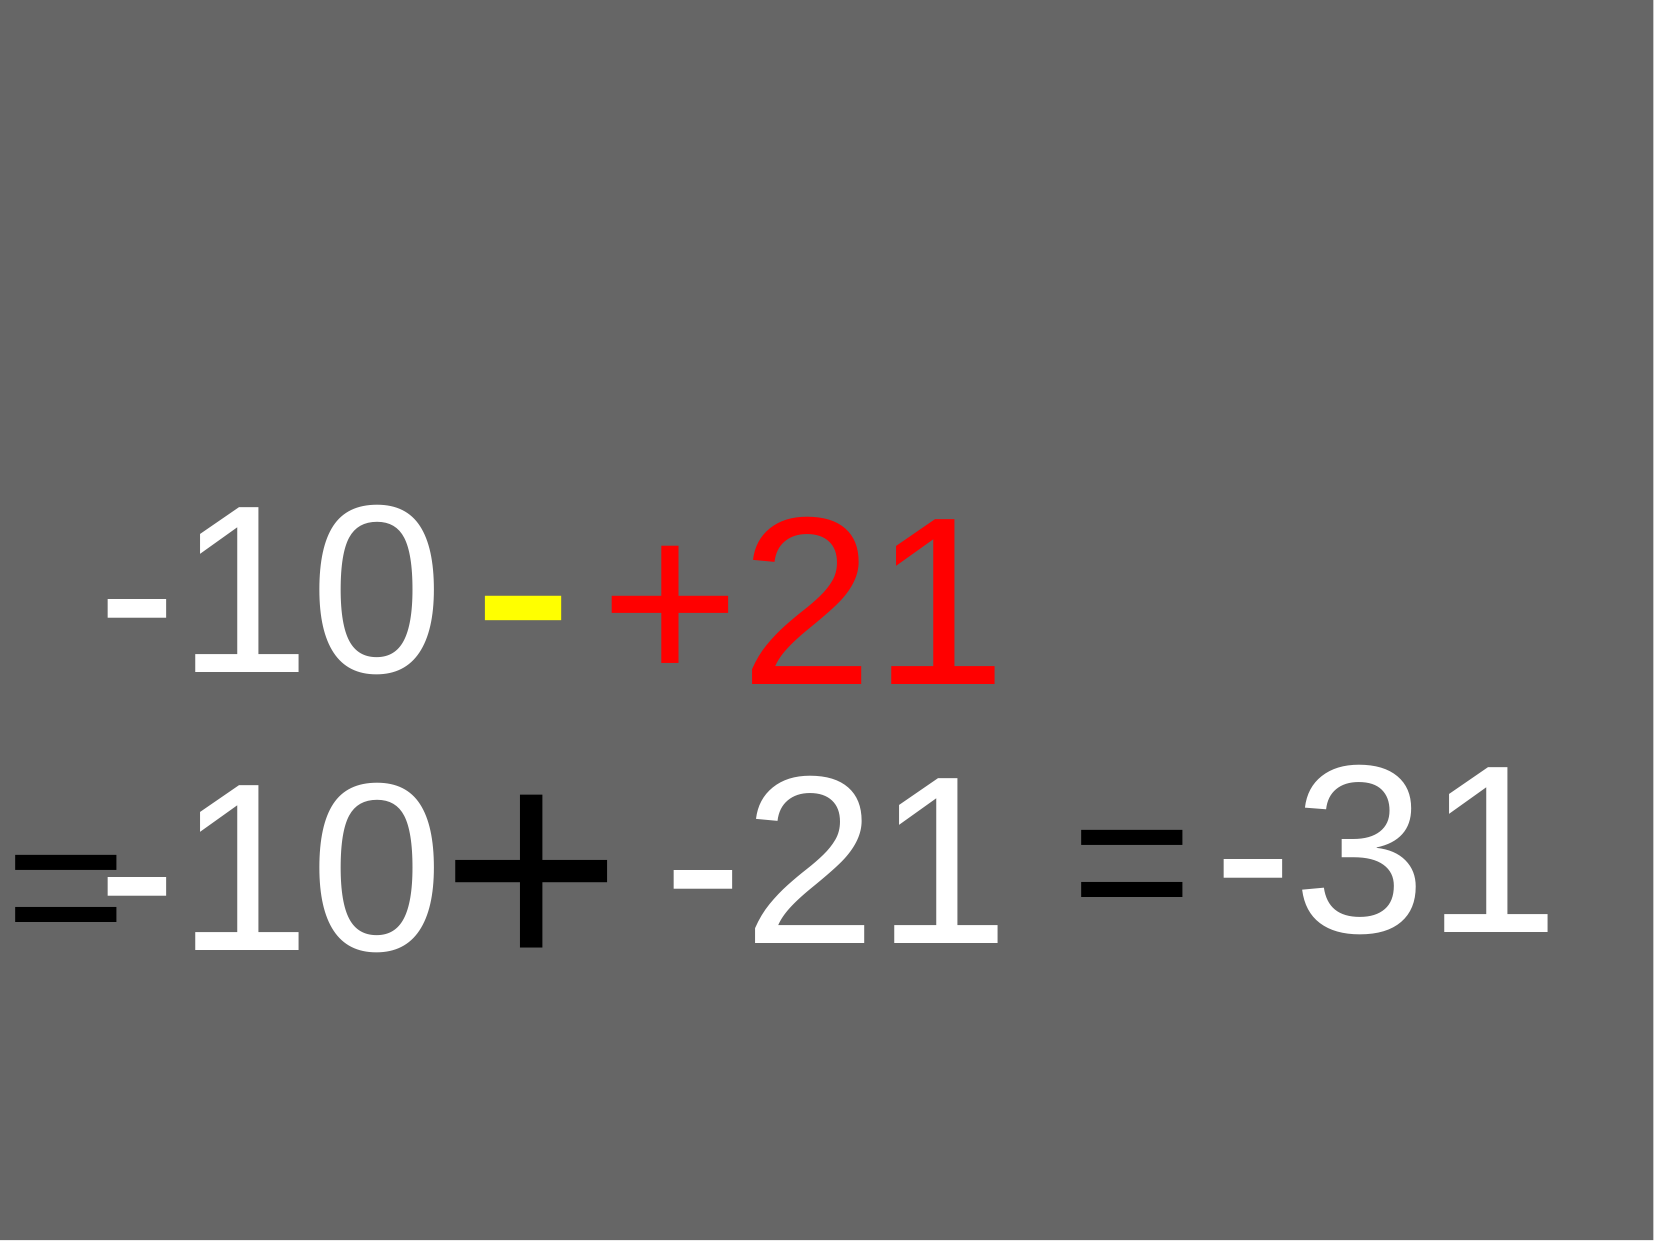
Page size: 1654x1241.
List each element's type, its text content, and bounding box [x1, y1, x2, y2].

text_box -31 [1198, 708, 1607, 992]
text_box -10 [82, 726, 425, 1009]
text_box - [457, 401, 609, 685]
text_box = [0, 761, 142, 1009]
text_box [0, 0, 1654, 1241]
text_box = [1057, 736, 1198, 985]
text_box -21 [649, 719, 1058, 1002]
text_box +21 [609, 460, 1054, 756]
text_box -10 [82, 448, 457, 726]
text_box + [425, 685, 638, 1050]
